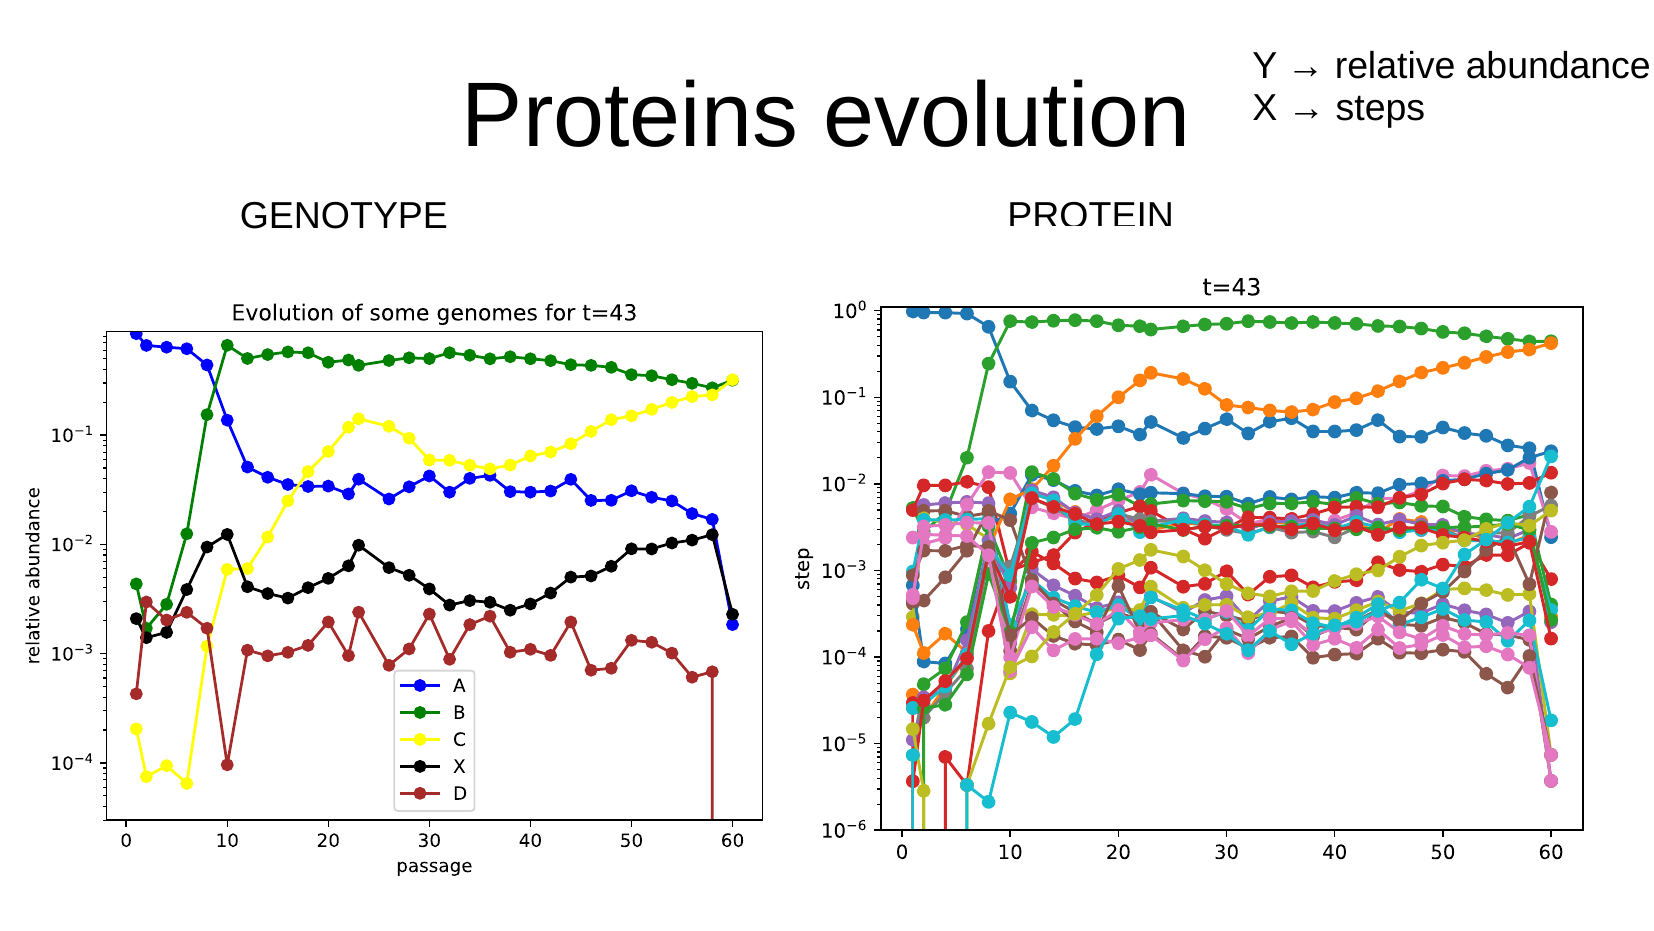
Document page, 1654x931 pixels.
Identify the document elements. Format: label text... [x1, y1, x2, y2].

text_box Y → relative abundance X → steps [1237, 37, 1654, 136]
text_box GENOTYPE [225, 187, 751, 245]
title Proteins evolution [82, 37, 1571, 193]
text_box PROTEIN [992, 187, 1518, 225]
picture [0, 225, 1619, 906]
